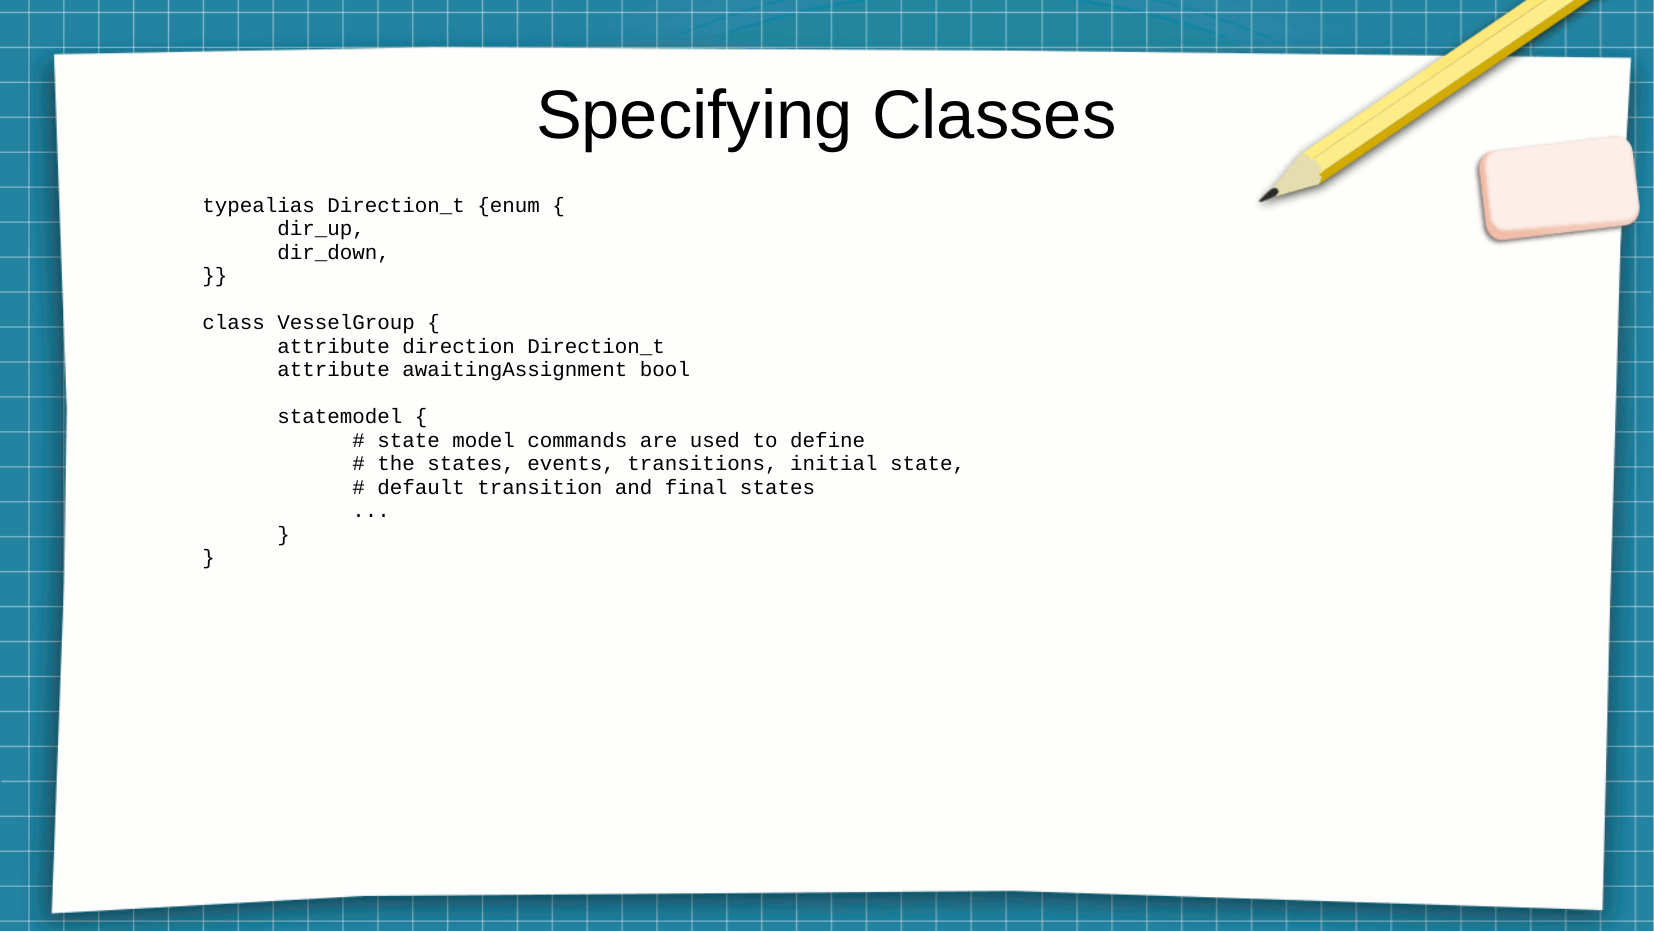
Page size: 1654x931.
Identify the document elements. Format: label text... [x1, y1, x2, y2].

title Specifying Classes [82, 37, 1571, 193]
text_box typealias Direction_t {enum { dir_up, dir_down, }} class VesselGroup { attribute direction Direction_t attribute awaitingAssignment bool statemodel { # state model commands are used to define # the states, events, transitions, initial state, # default transition and final states ... } } [187, 187, 1463, 858]
picture [0, 0, 1654, 931]
